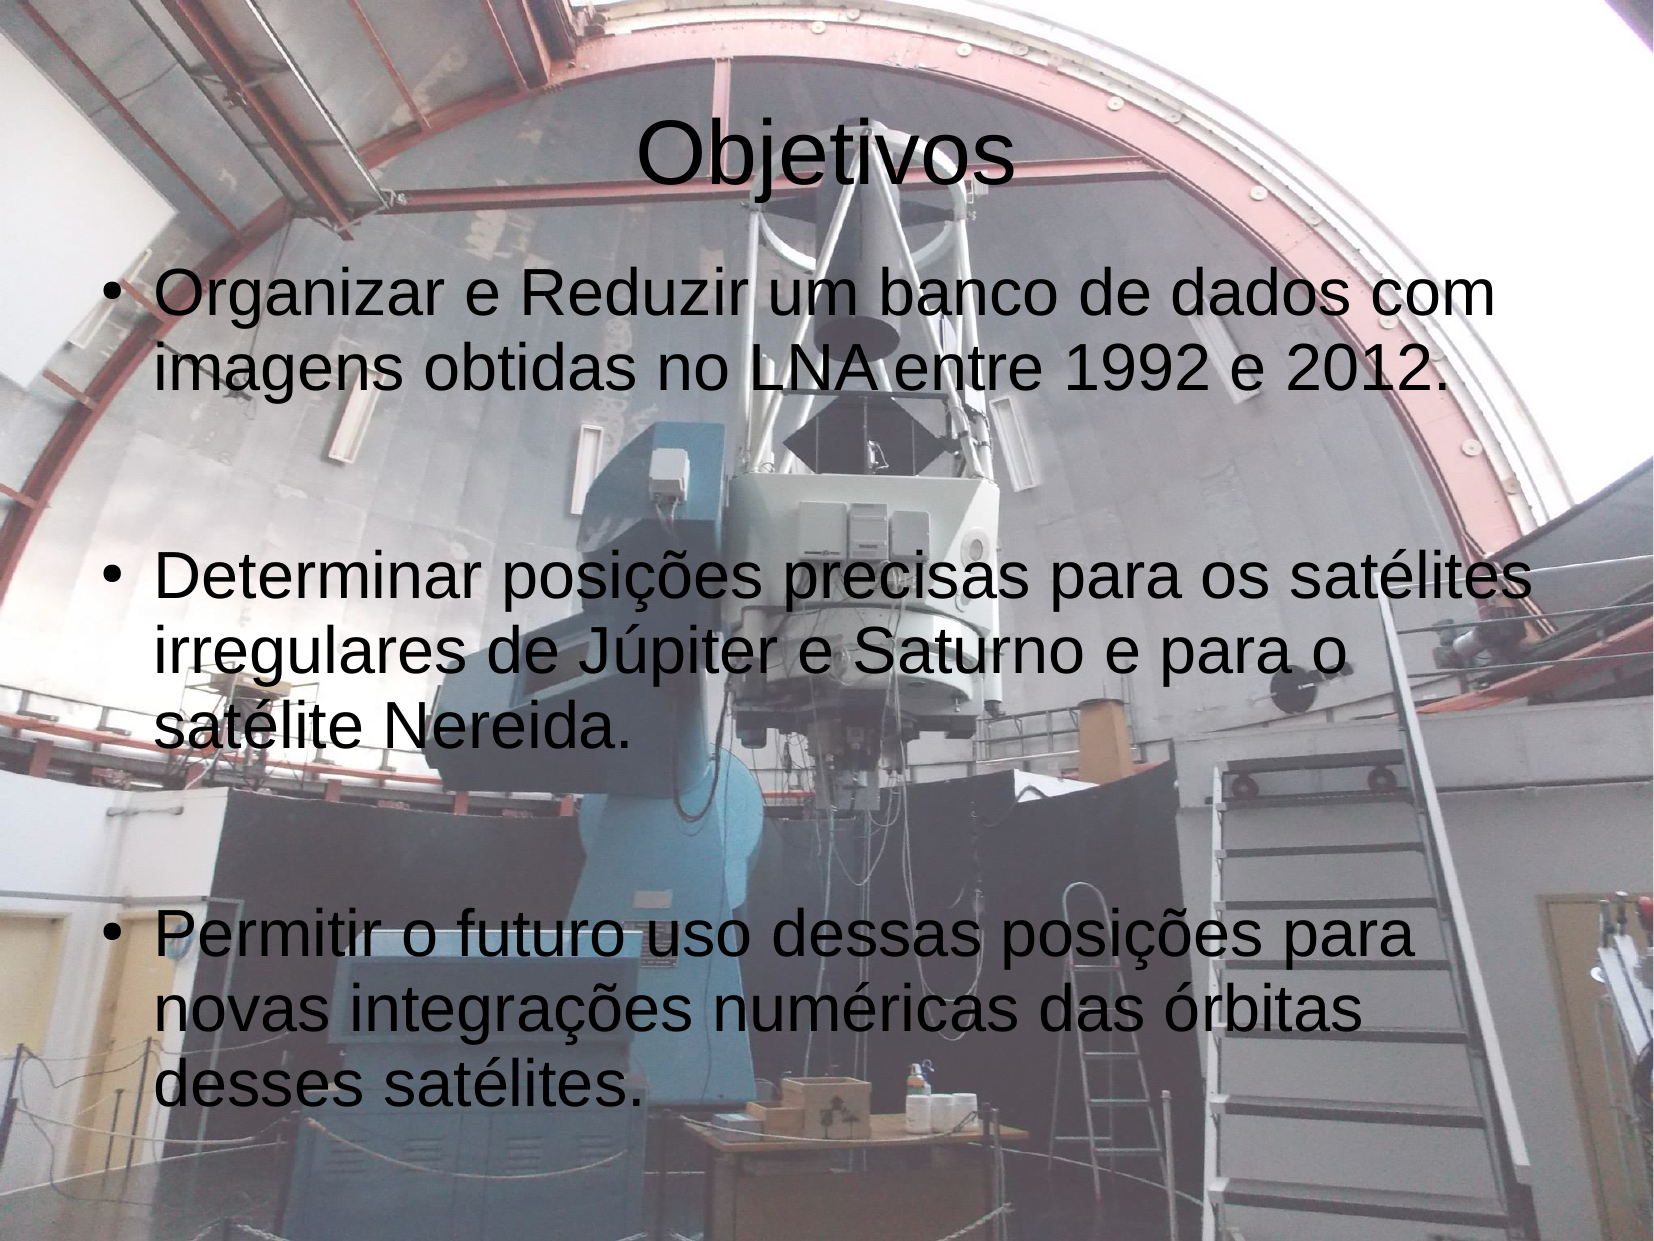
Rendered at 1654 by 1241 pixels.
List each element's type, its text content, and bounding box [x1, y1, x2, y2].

picture [0, 0, 1654, 1241]
title Objetivos [82, 49, 1571, 257]
list Organizar e Reduzir um banco de dados com imagens obtidas no LNA entre 1992 e 2012. Determinar posições precisas para os satélites irregulares de Júpiter e Saturno e para o satélite Nereida. Permitir o futuro uso dessas posições para novas integrações numéricas das órbitas desses satélites. [82, 254, 1538, 1123]
